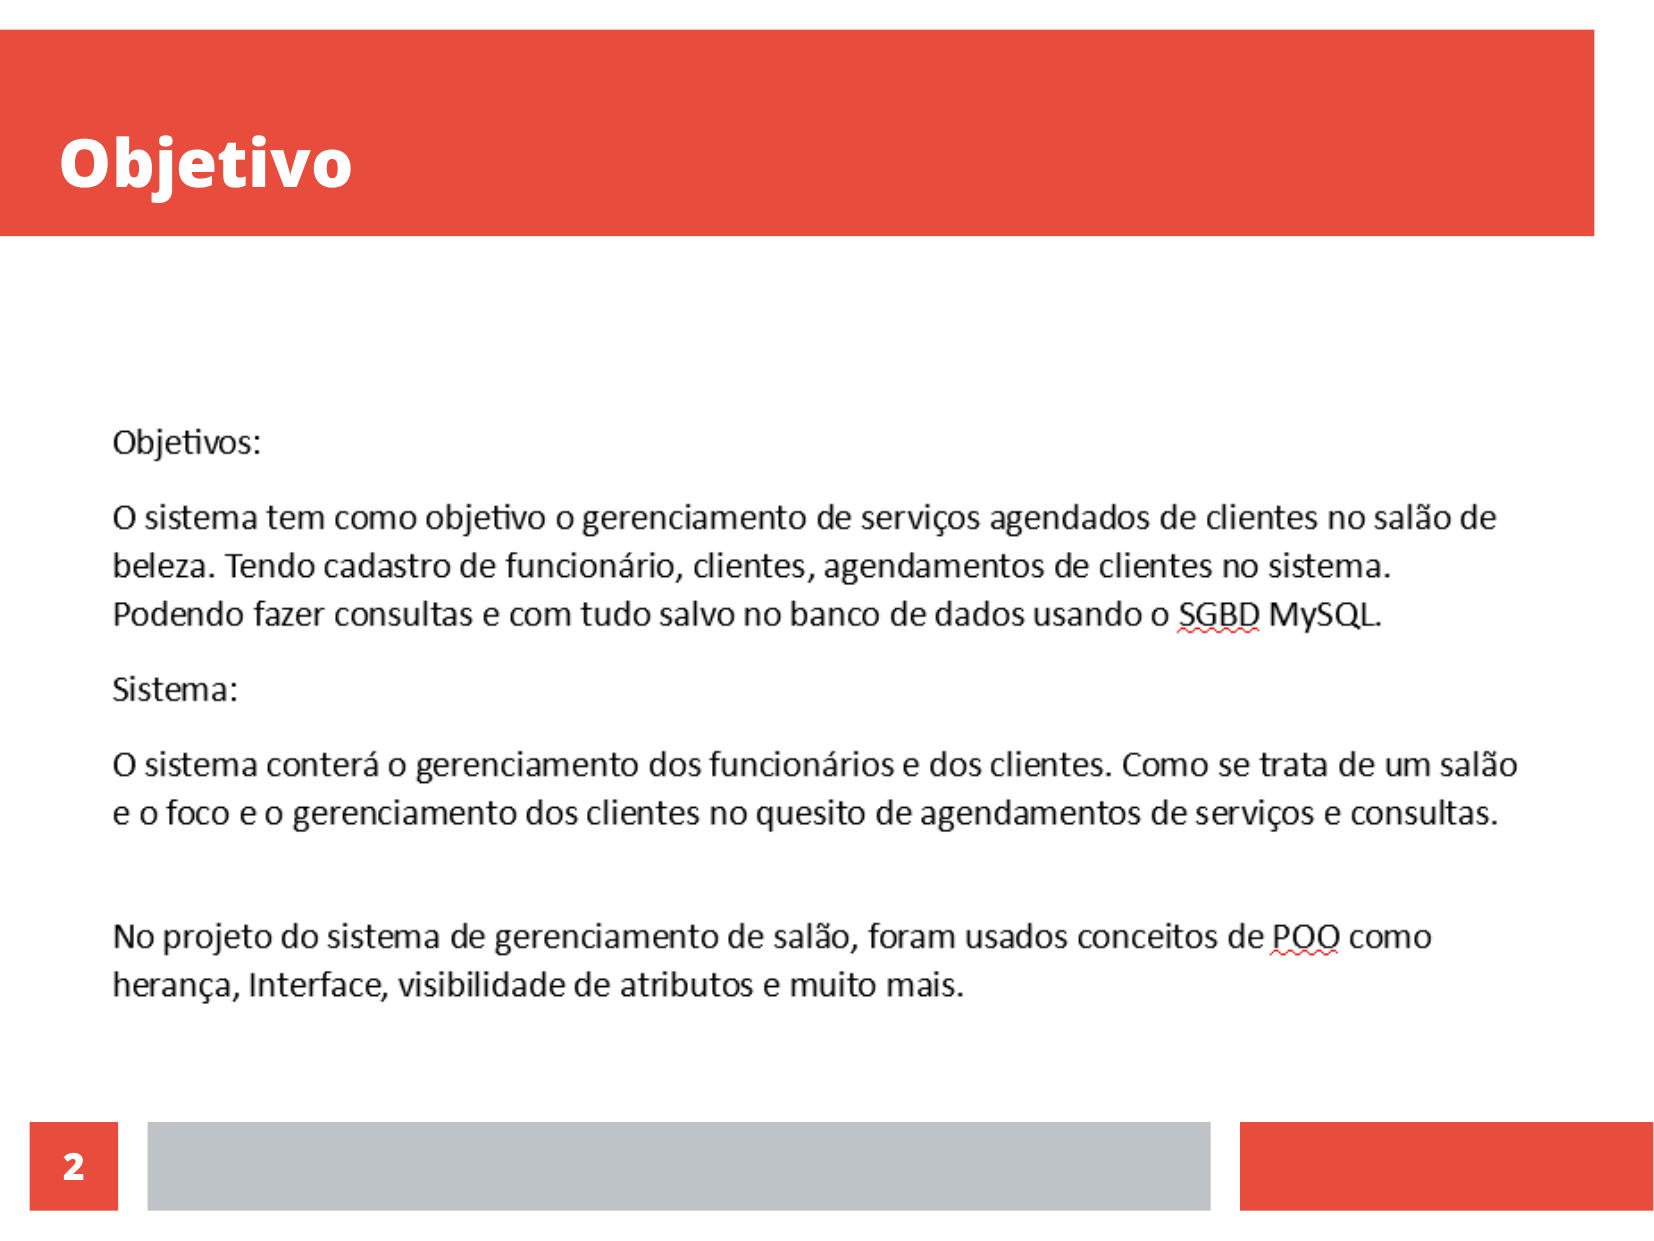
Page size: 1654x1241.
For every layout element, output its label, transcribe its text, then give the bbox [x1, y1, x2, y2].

picture [59, 388, 1565, 1029]
title Objetivo [59, 59, 1595, 207]
